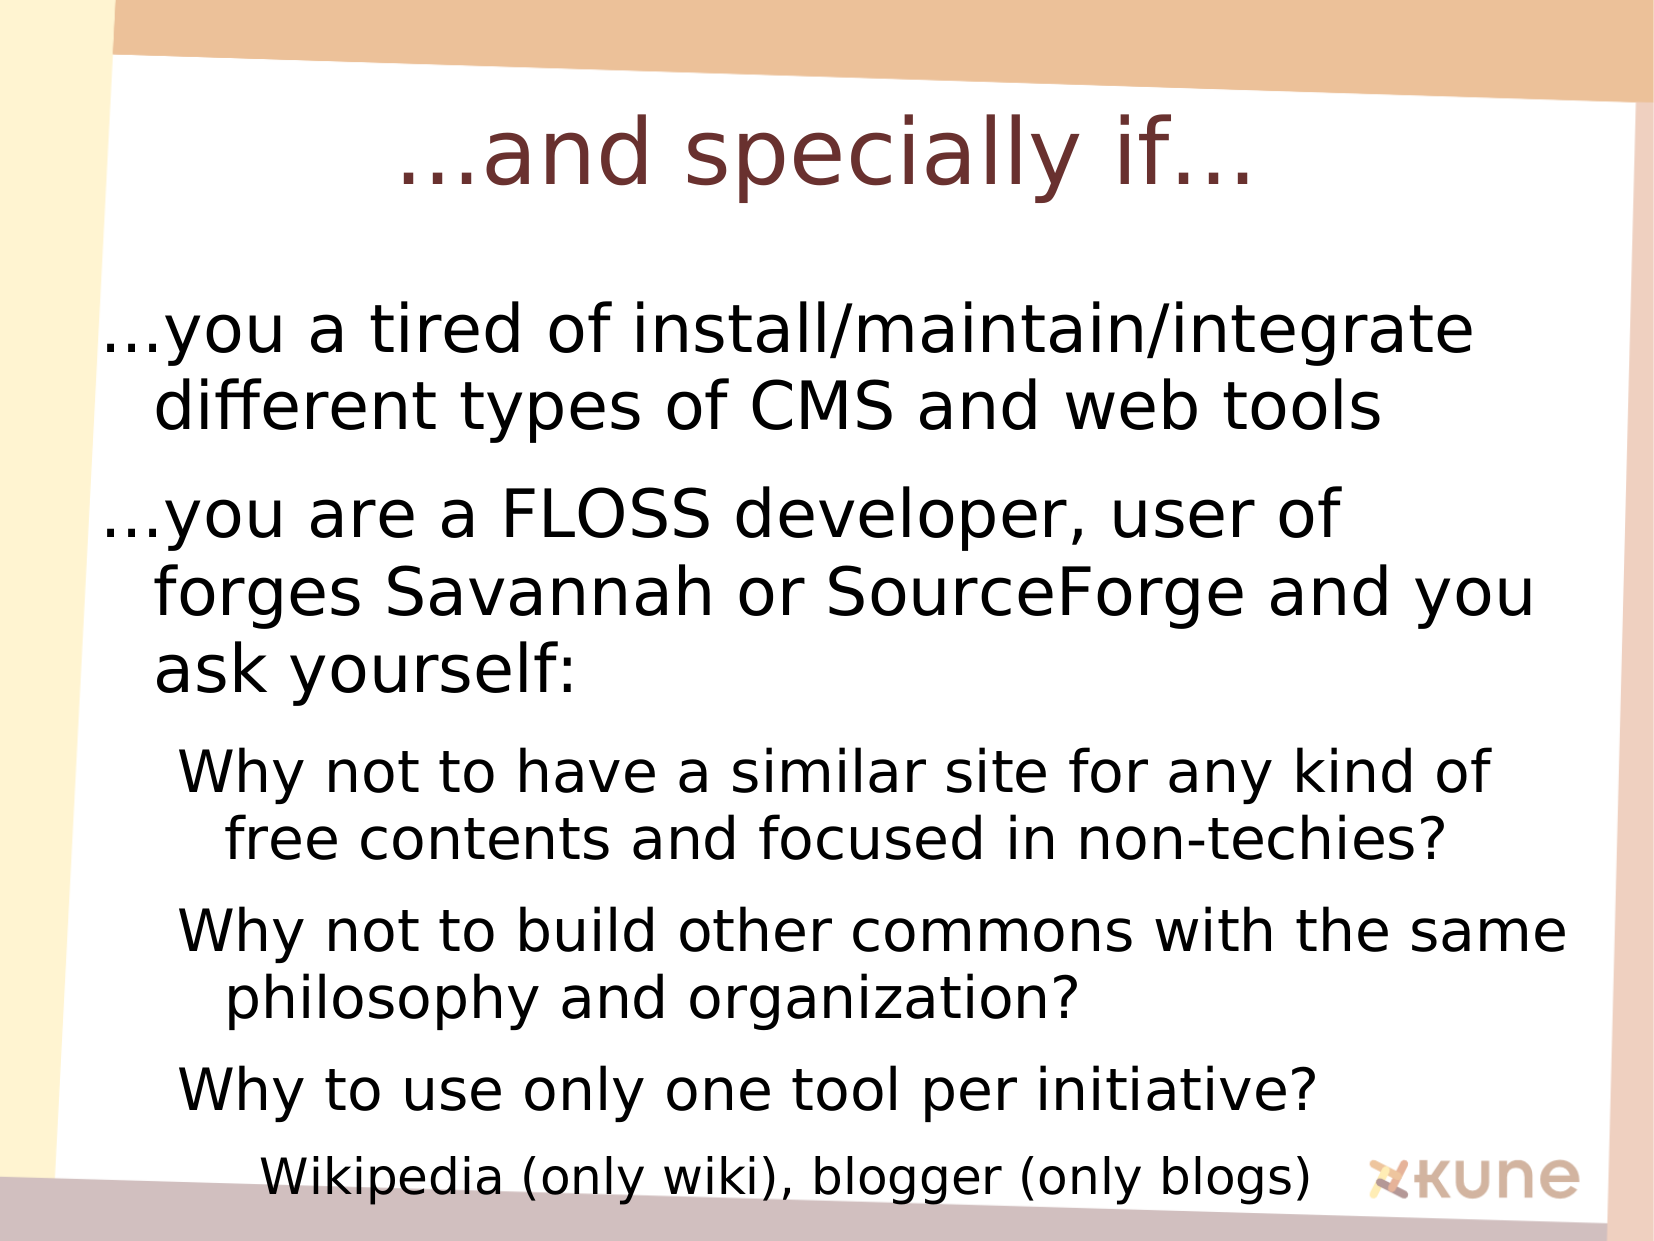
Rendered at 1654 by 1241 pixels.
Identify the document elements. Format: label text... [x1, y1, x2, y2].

title ...and specially if... [82, 56, 1571, 250]
list ...you a tired of install/maintain/integrate different types of CMS and web tools ...you are a FLOSS developer, user of forges Savannah or SourceForge and you ask yourself: Why not to have a similar site for any kind of free contents and focused in non-techies? Why not to build other commons with the same philosophy and organization? Why to use only one tool per initiative? Wikipedia (only wiki), blogger (only blogs) [82, 290, 1571, 1206]
picture [0, 0, 1654, 1241]
